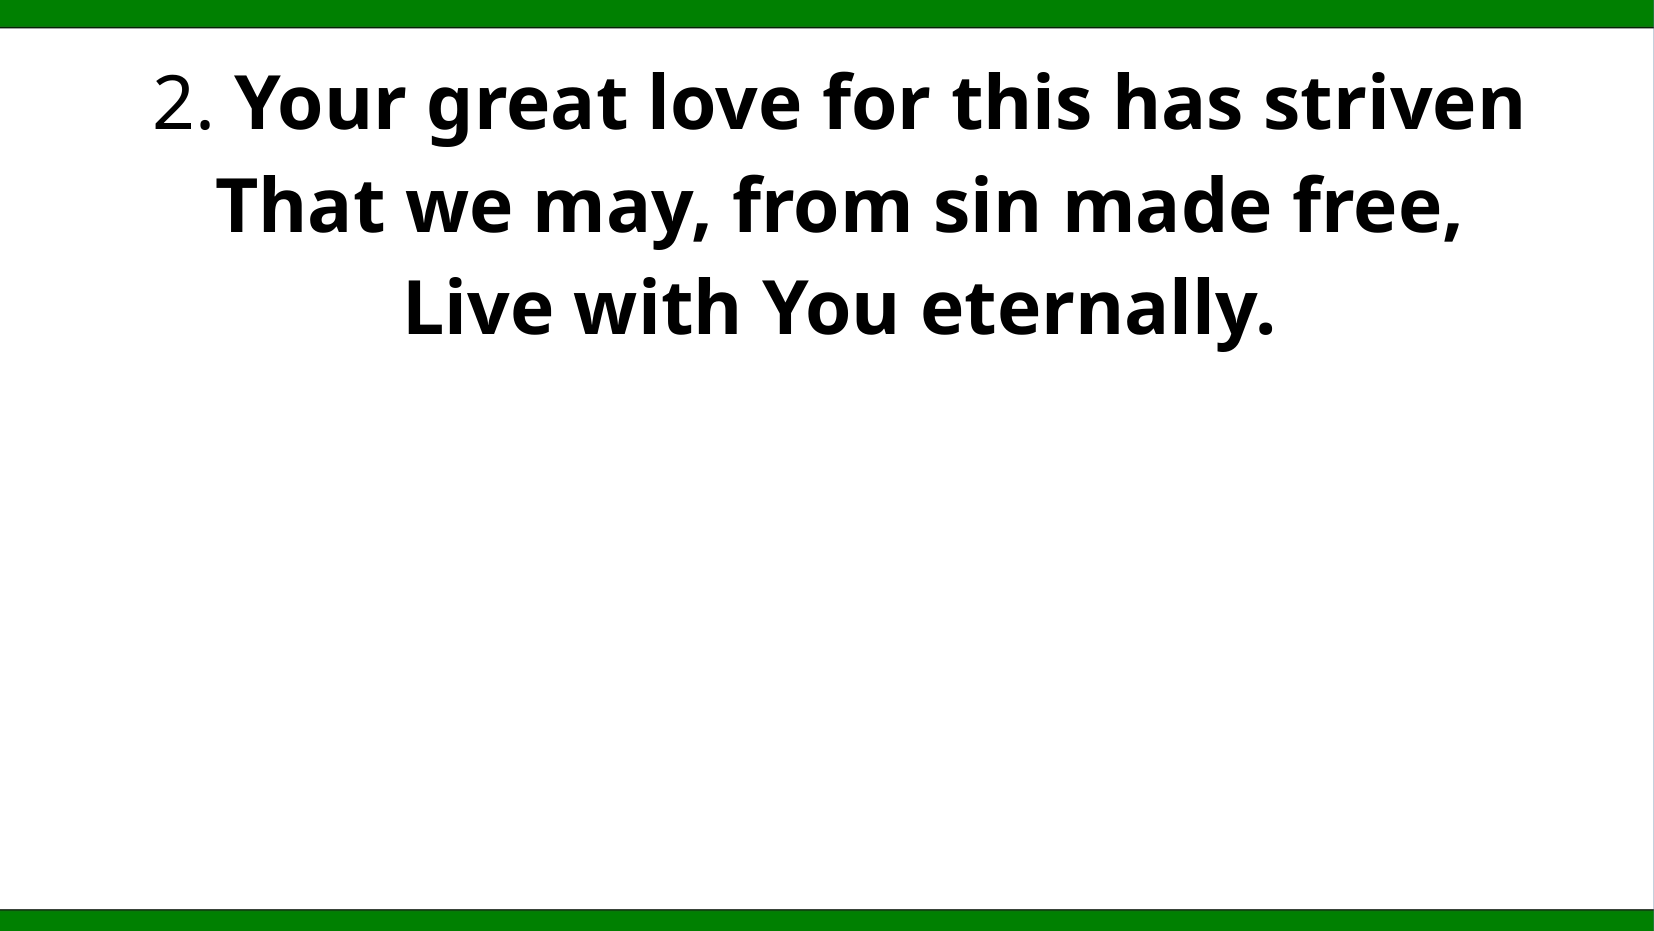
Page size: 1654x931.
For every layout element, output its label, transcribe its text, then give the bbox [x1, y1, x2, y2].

picture [0, 0, 1654, 931]
text_box 2. Your great love for this has striven That we may, from sin made free, Live with You eternally. [120, 42, 1561, 391]
